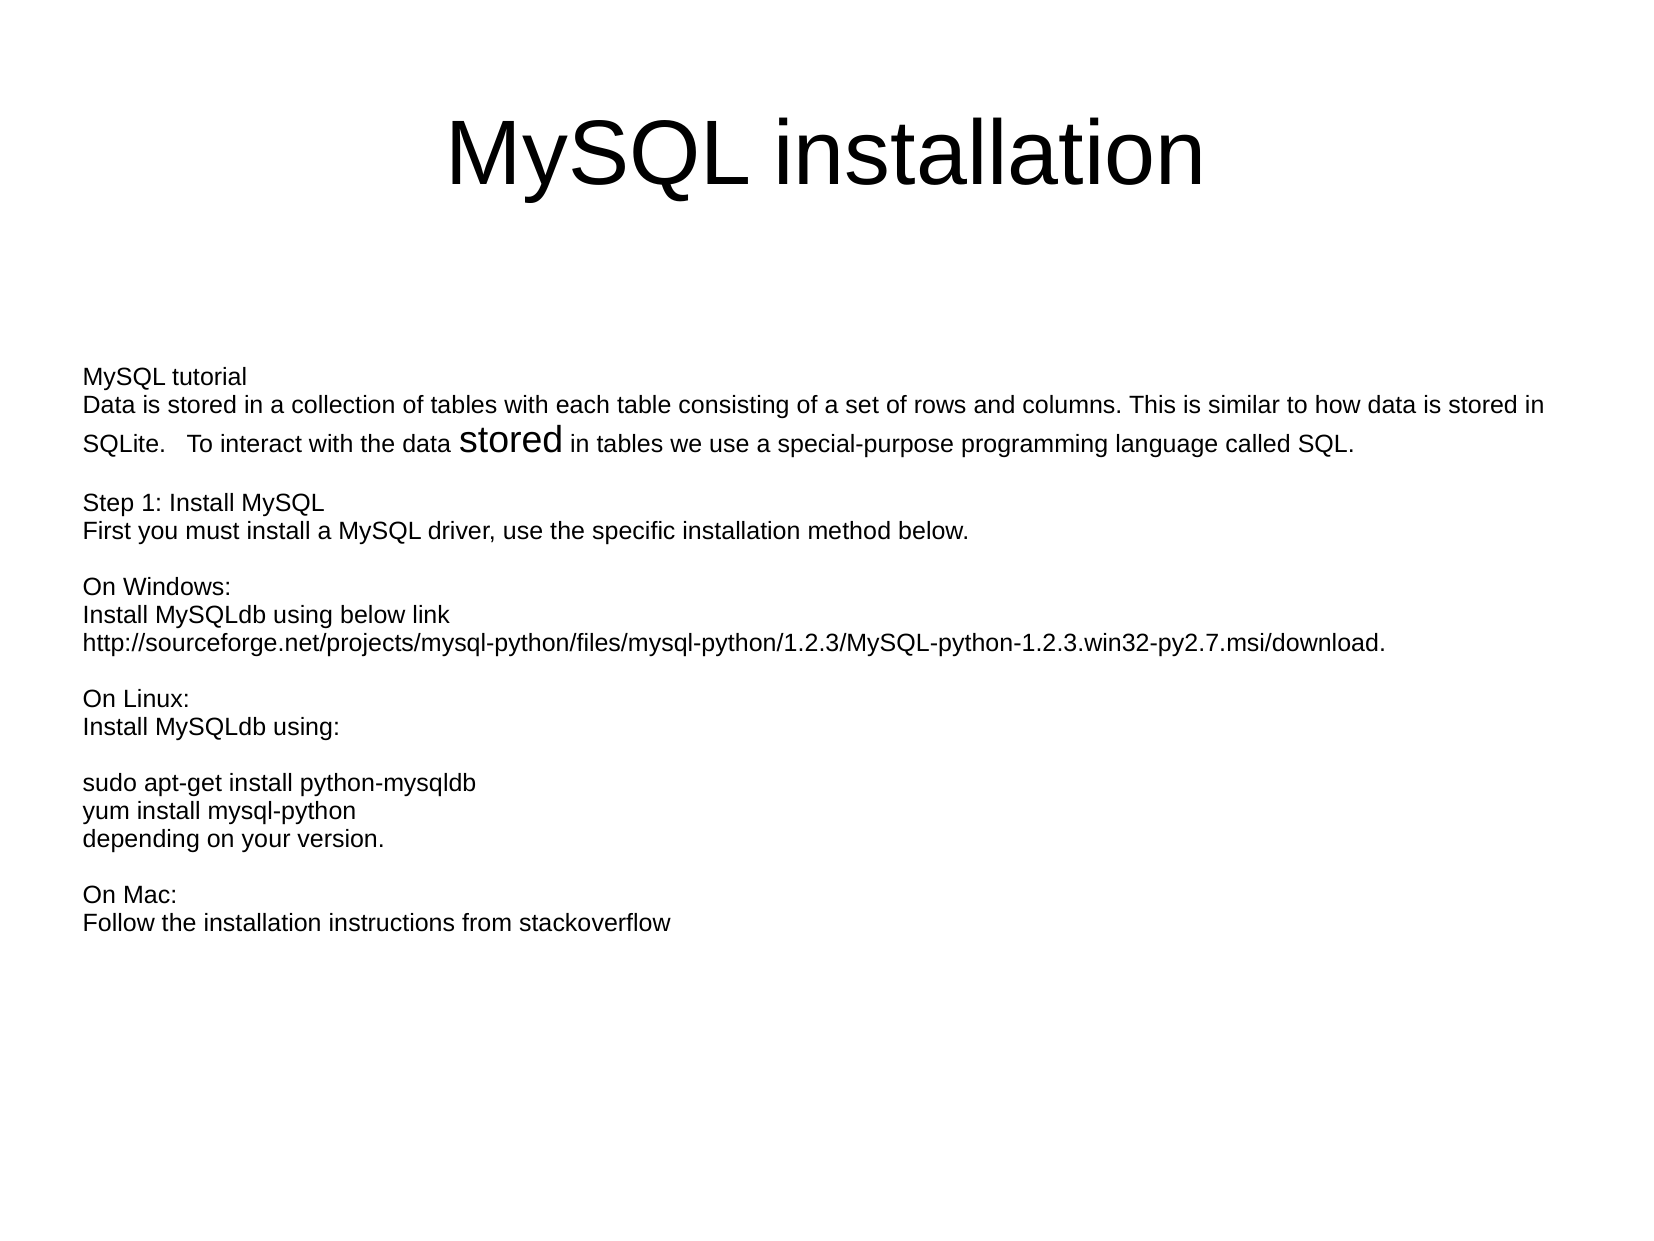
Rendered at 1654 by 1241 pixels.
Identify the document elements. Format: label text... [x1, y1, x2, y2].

subtitle MySQL tutorial Data is stored in a collection of tables with each table consisting of a set of rows and columns. This is similar to how data is stored in SQLite. To interact with the data stored in tables we use a special-purpose programming language called SQL. Step 1: Install MySQL First you must install a MySQL driver, use the specific installation method below. On Windows: Install MySQLdb using below link http://sourceforge.net/projects/mysql-python/files/mysql-python/1.2.3/MySQL-python-1.2.3.win32-py2.7.msi/download. On Linux: Install MySQLdb using: sudo apt-get install python-mysqldb yum install mysql-python depending on your version. On Mac: Follow the installation instructions from stackoverflow [82, 290, 1571, 1010]
title MySQL installation [82, 49, 1571, 257]
